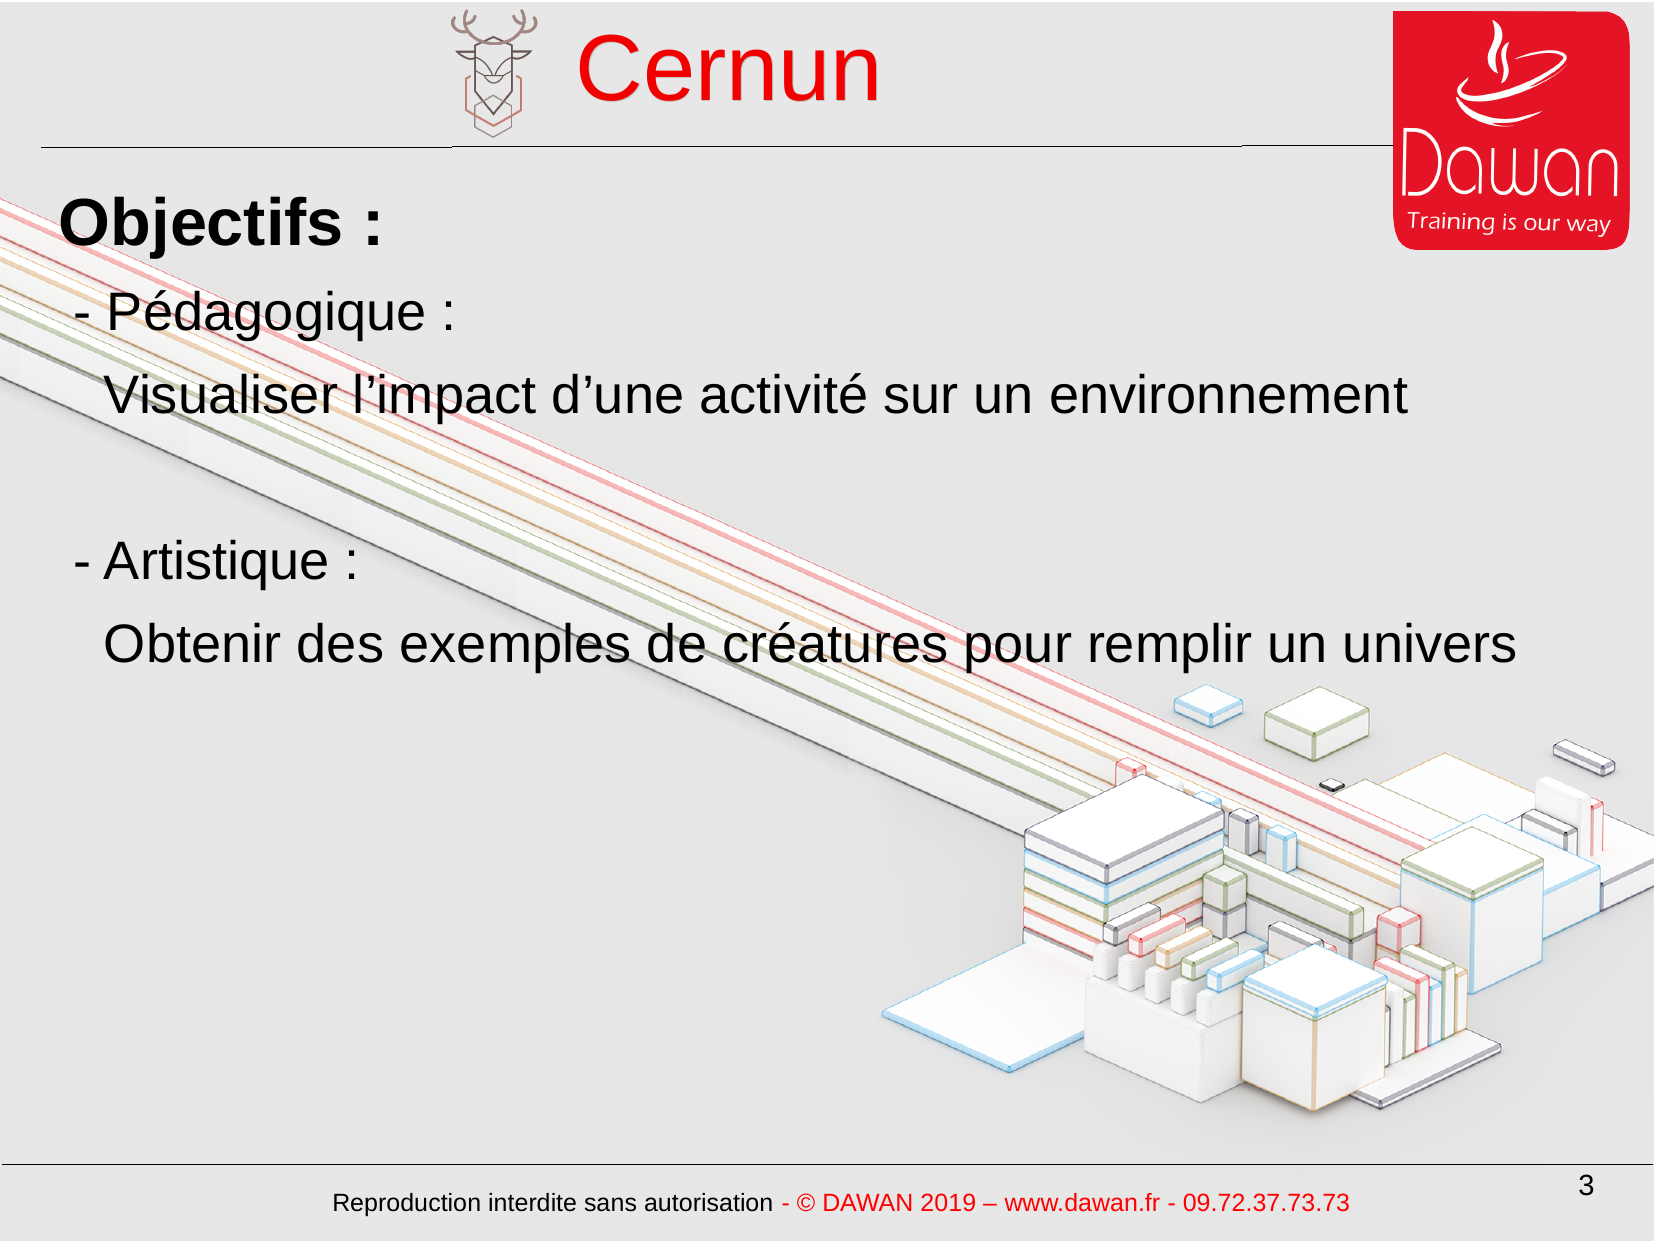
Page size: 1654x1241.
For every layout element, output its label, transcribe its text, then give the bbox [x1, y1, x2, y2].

list Objectifs : - Pédagogique : Visualiser l’impact d’une activité sur un environnement - Artistique : Obtenir des exemples de créatures pour remplir un univers [59, 184, 1595, 1109]
picture [443, 5, 545, 143]
title Cernun [35, 0, 1424, 178]
picture [0, 2, 1654, 1241]
